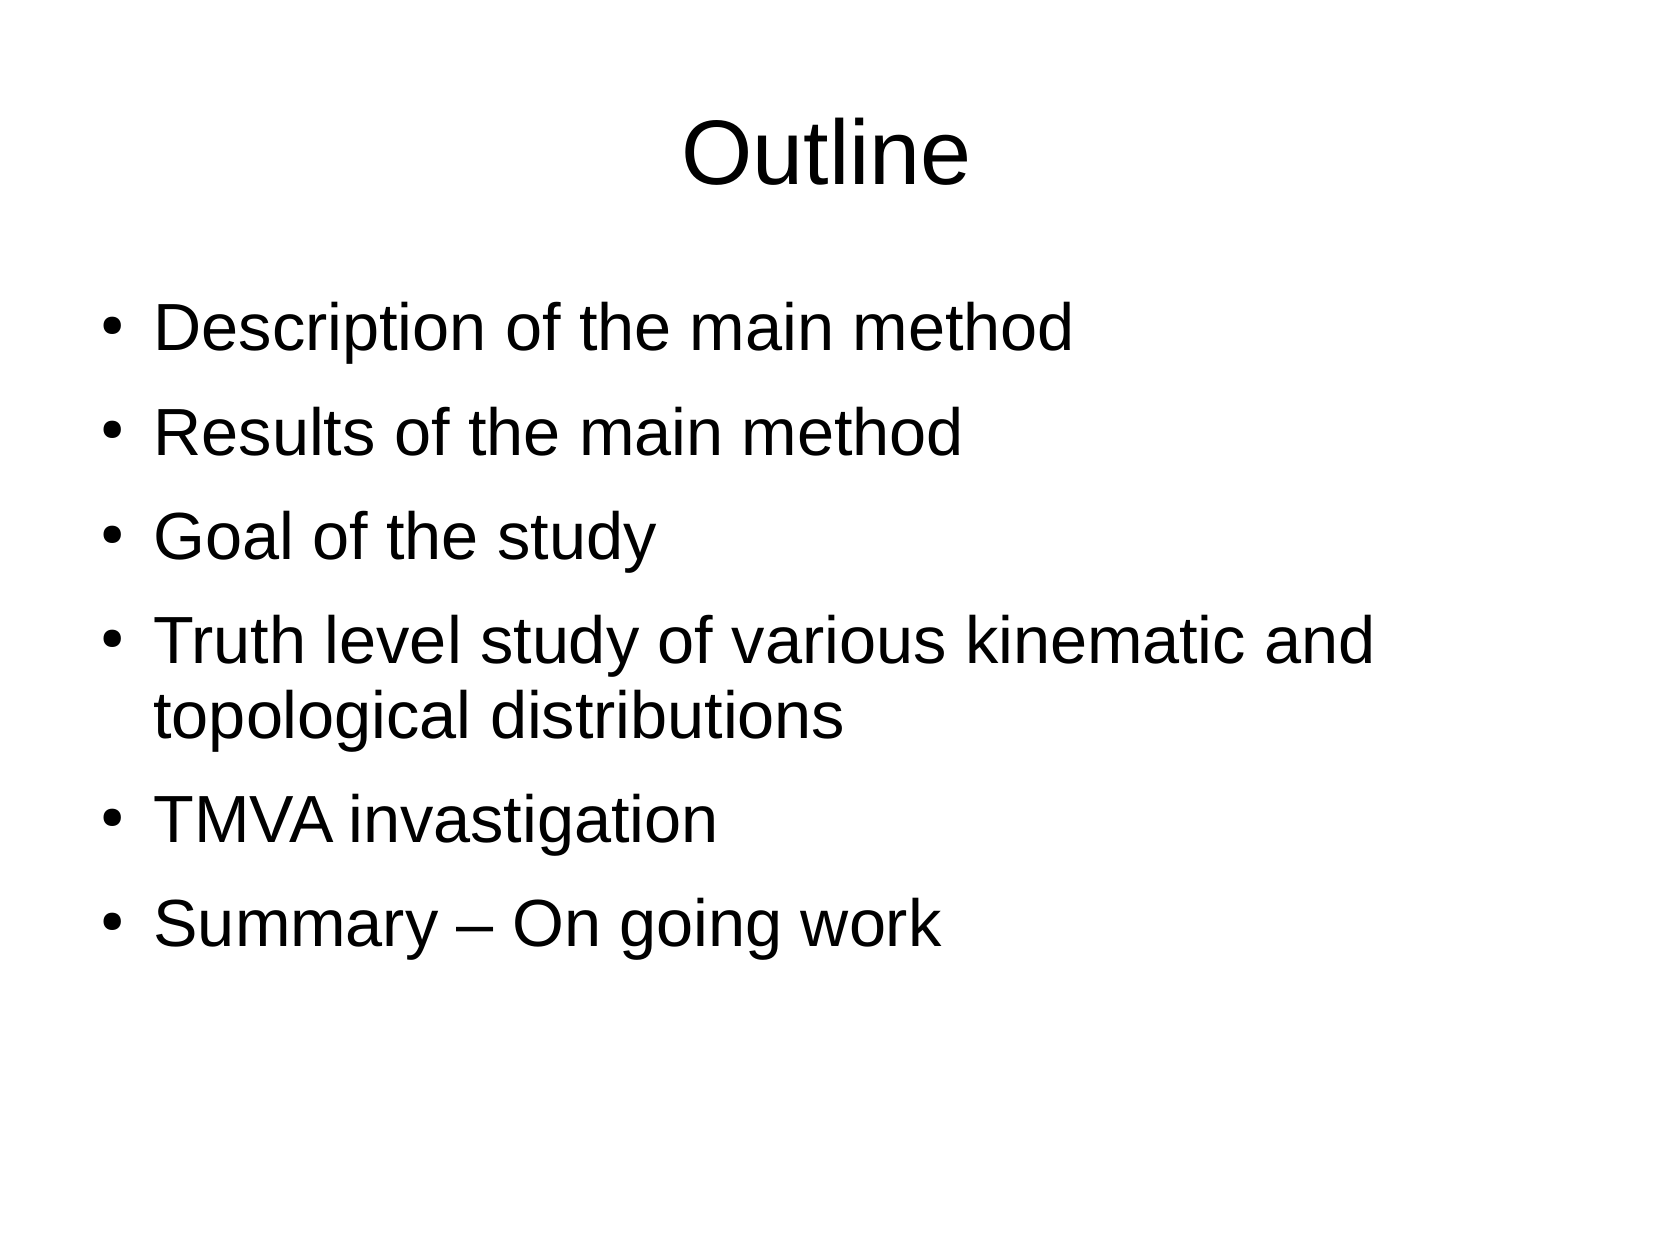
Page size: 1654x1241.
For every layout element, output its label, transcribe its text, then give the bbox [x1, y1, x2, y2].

list Description of the main method Results of the main method Goal of the study Truth level study of various kinematic and topological distributions TMVA invastigation Summary – On going work [82, 290, 1571, 1010]
title Outline [82, 49, 1571, 257]
